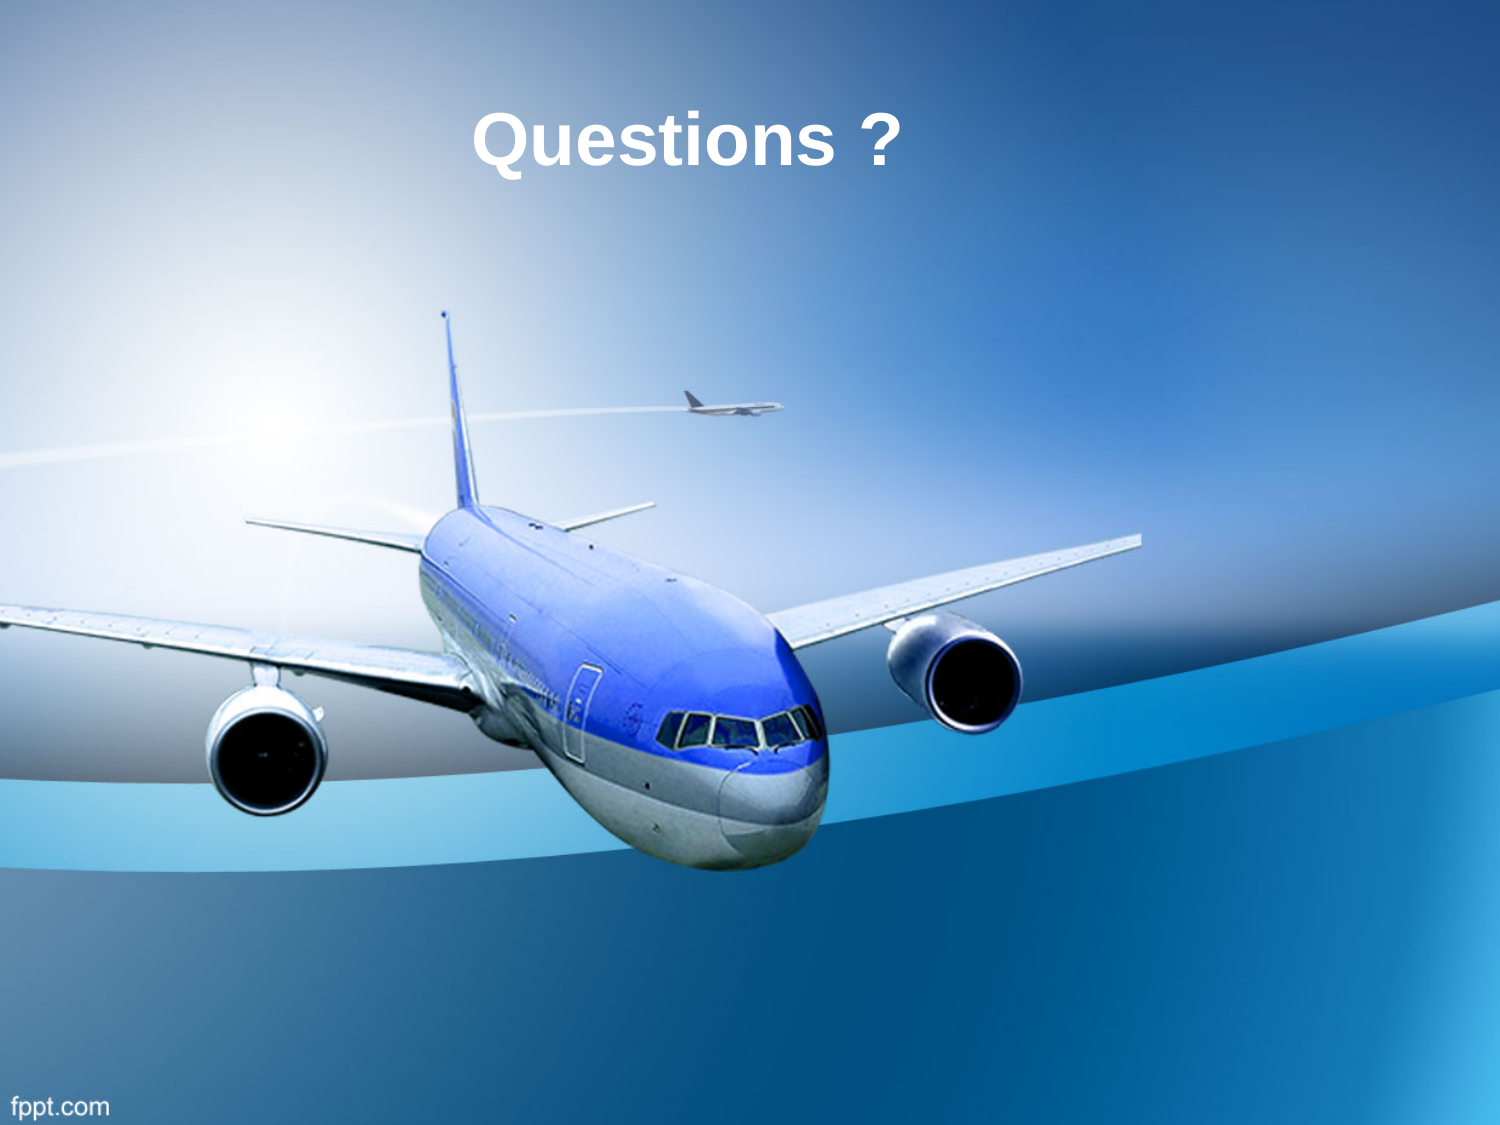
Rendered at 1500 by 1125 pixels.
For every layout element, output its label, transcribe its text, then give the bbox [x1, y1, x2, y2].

picture [0, 0, 1500, 1125]
title Questions ? [454, 82, 922, 189]
